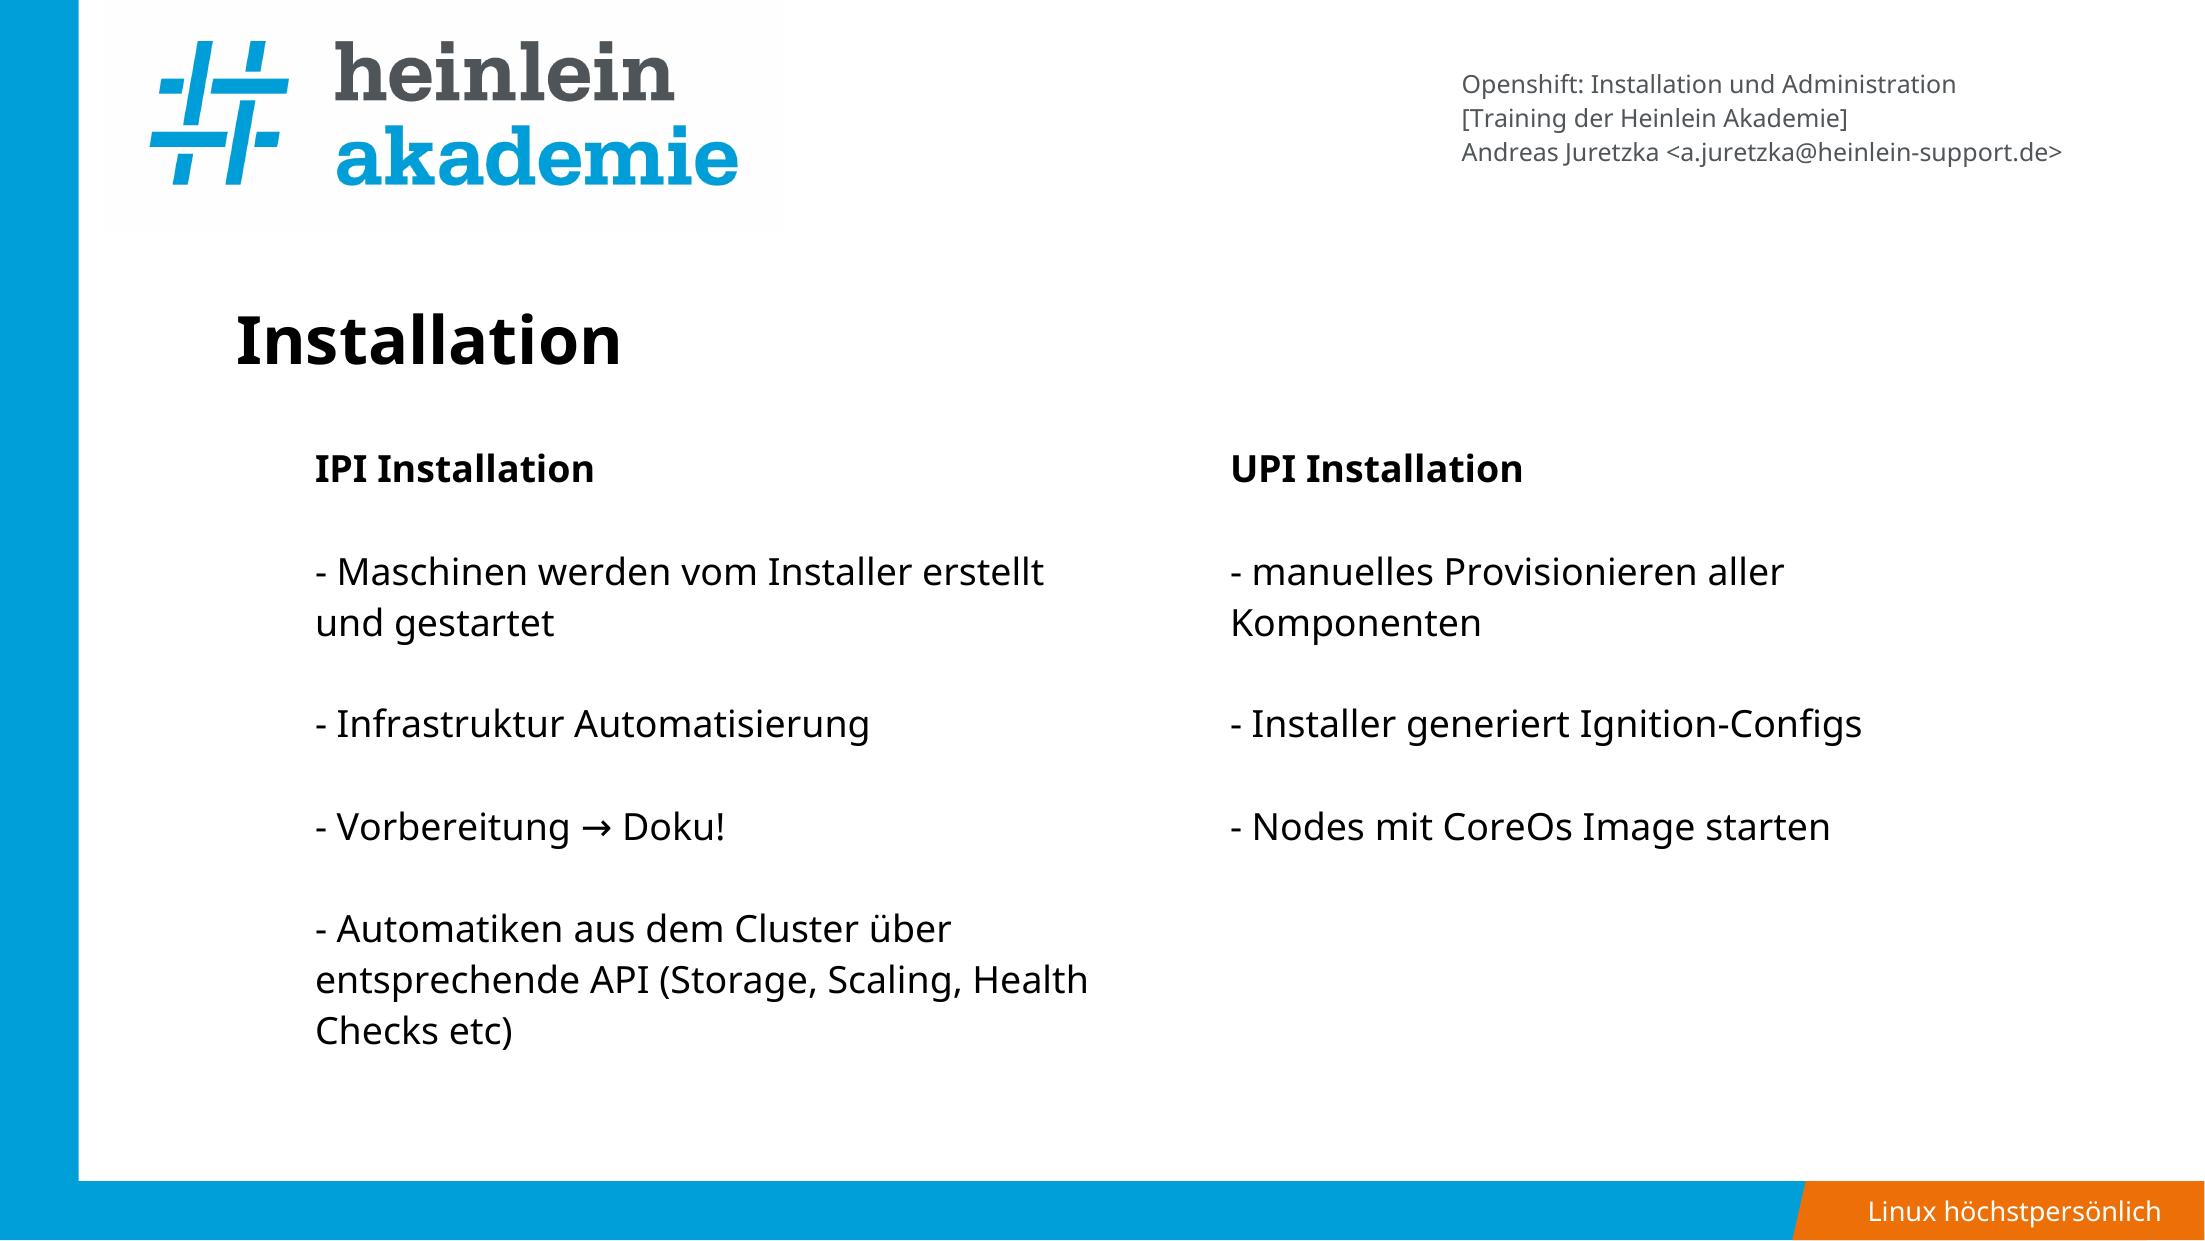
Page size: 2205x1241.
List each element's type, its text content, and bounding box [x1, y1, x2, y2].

list UPI Installation - manuelles Provisionieren aller Komponenten - Installer generiert Ignition-Configs - Nodes mit CoreOs Image starten [1159, 442, 2039, 1146]
title Installation [236, 248, 1979, 384]
picture [102, 0, 784, 232]
list IPI Installation - Maschinen werden vom Installer erstellt und gestartet - Infrastruktur Automatisierung - Vorbereitung → Doku! - Automatiken aus dem Cluster über entsprechende API (Storage, Scaling, Health Checks etc) [244, 442, 1124, 1227]
